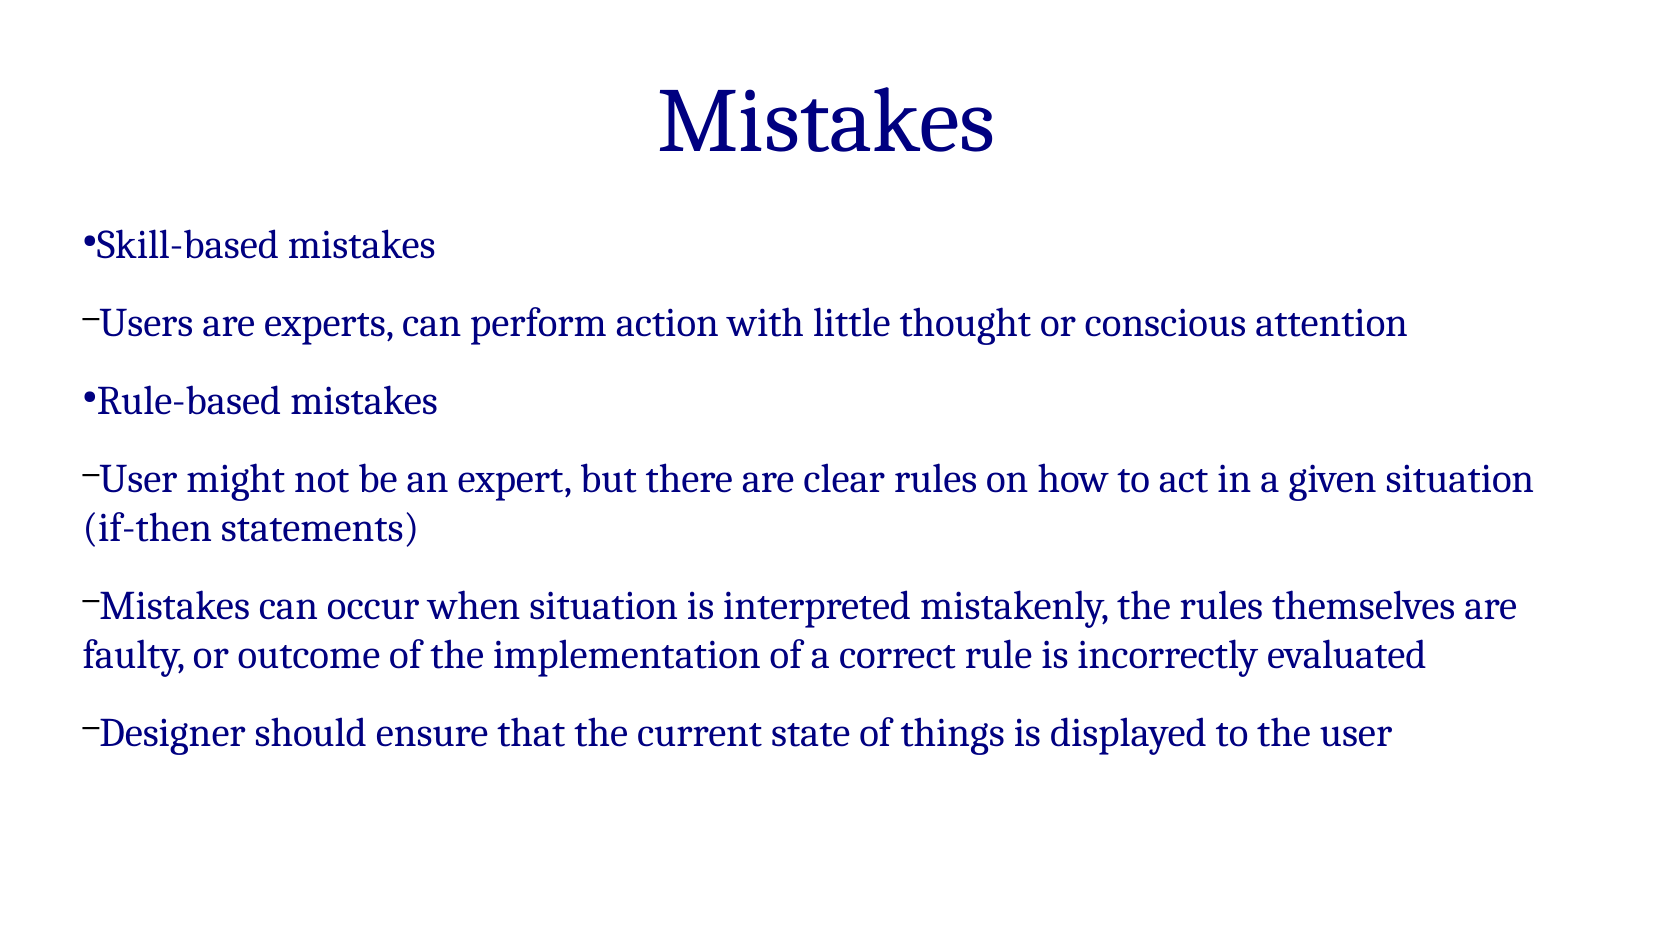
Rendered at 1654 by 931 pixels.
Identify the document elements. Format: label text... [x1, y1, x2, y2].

title Mistakes [82, 37, 1571, 193]
list Skill-based mistakes Users are experts, can perform action with little thought or conscious attention Rule-based mistakes User might not be an expert, but there are clear rules on how to act in a given situation (if-then statements) Mistakes can occur when situation is interpreted mistakenly, the rules themselves are faulty, or outcome of the implementation of a correct rule is incorrectly evaluated Designer should ensure that the current state of things is displayed to the user [82, 217, 1571, 758]
